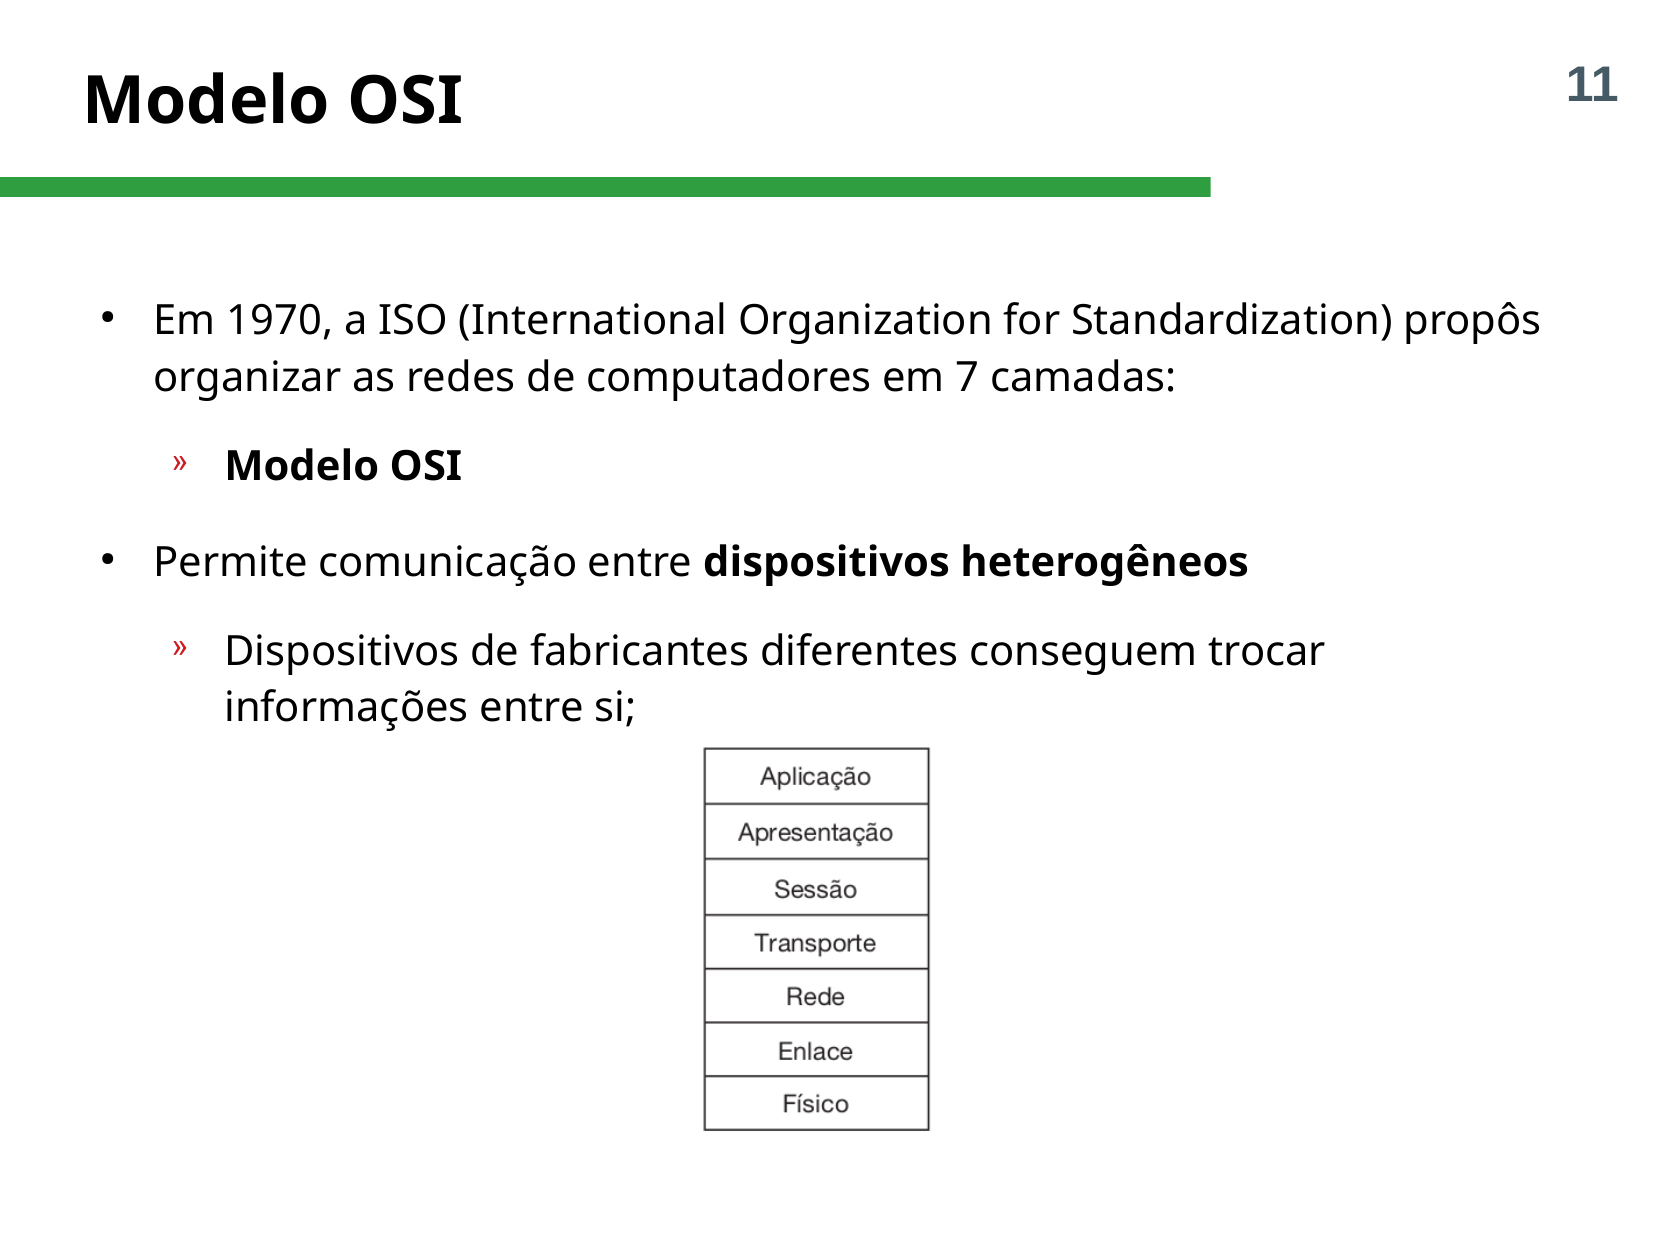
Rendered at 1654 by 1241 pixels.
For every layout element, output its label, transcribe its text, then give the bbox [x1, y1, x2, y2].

picture [679, 722, 957, 1152]
title Modelo OSI [82, 0, 1152, 202]
list Em 1970, a ISO (International Organization for Standardization) propôs organizar as redes de computadores em 7 camadas: Modelo OSI Permite comunicação entre dispositivos heterogêneos Dispositivos de fabricantes diferentes conseguem trocar informações entre si; [82, 290, 1571, 1216]
